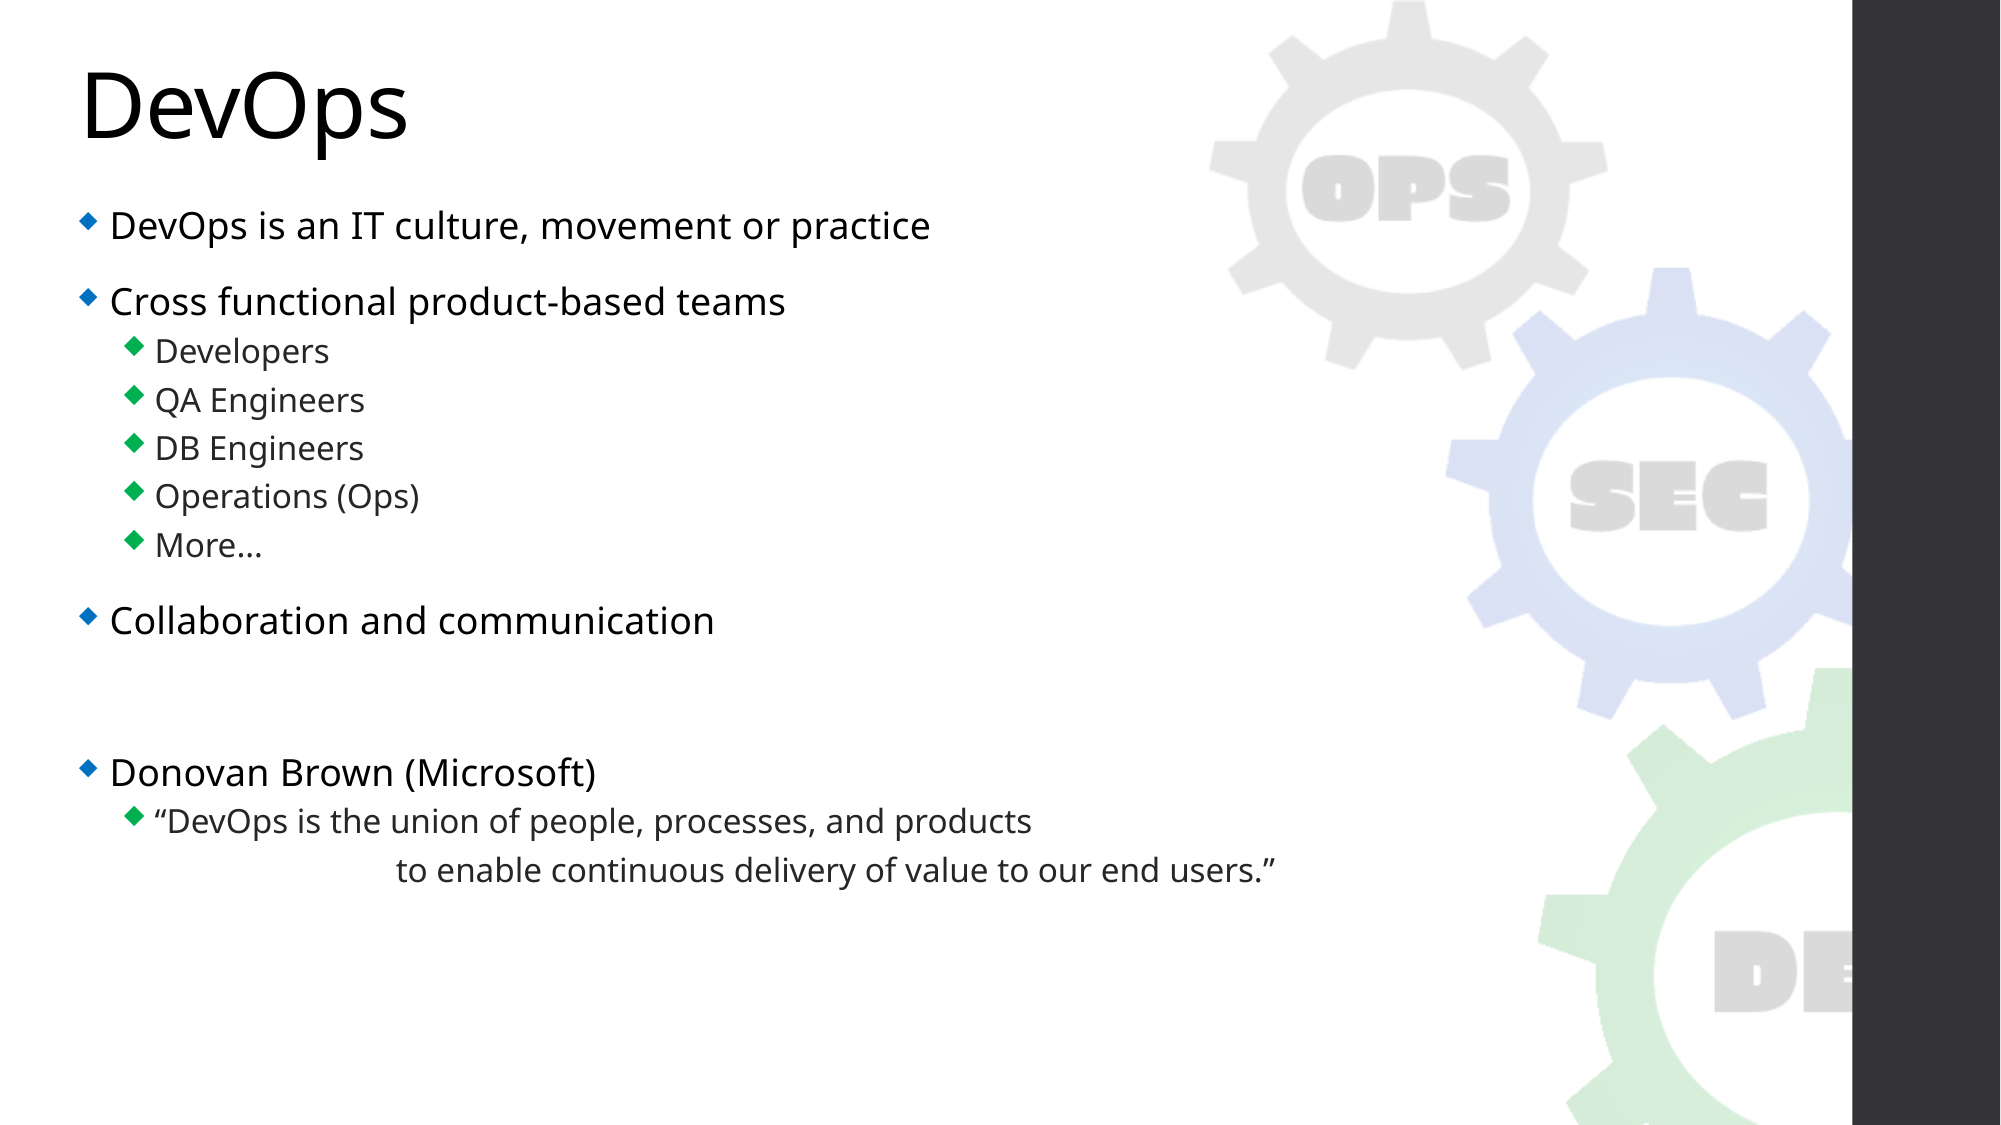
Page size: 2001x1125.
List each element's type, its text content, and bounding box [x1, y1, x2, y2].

title DevOps [64, 33, 1797, 166]
list DevOps is an IT culture, movement or practice Cross functional product-based teams Developers QA Engineers DB Engineers Operations (Ops) More… Collaboration and communication Donovan Brown (Microsoft) “DevOps is the union of people, processes, and products to enable continuous delivery of value to our end users.” [64, 198, 1797, 1073]
